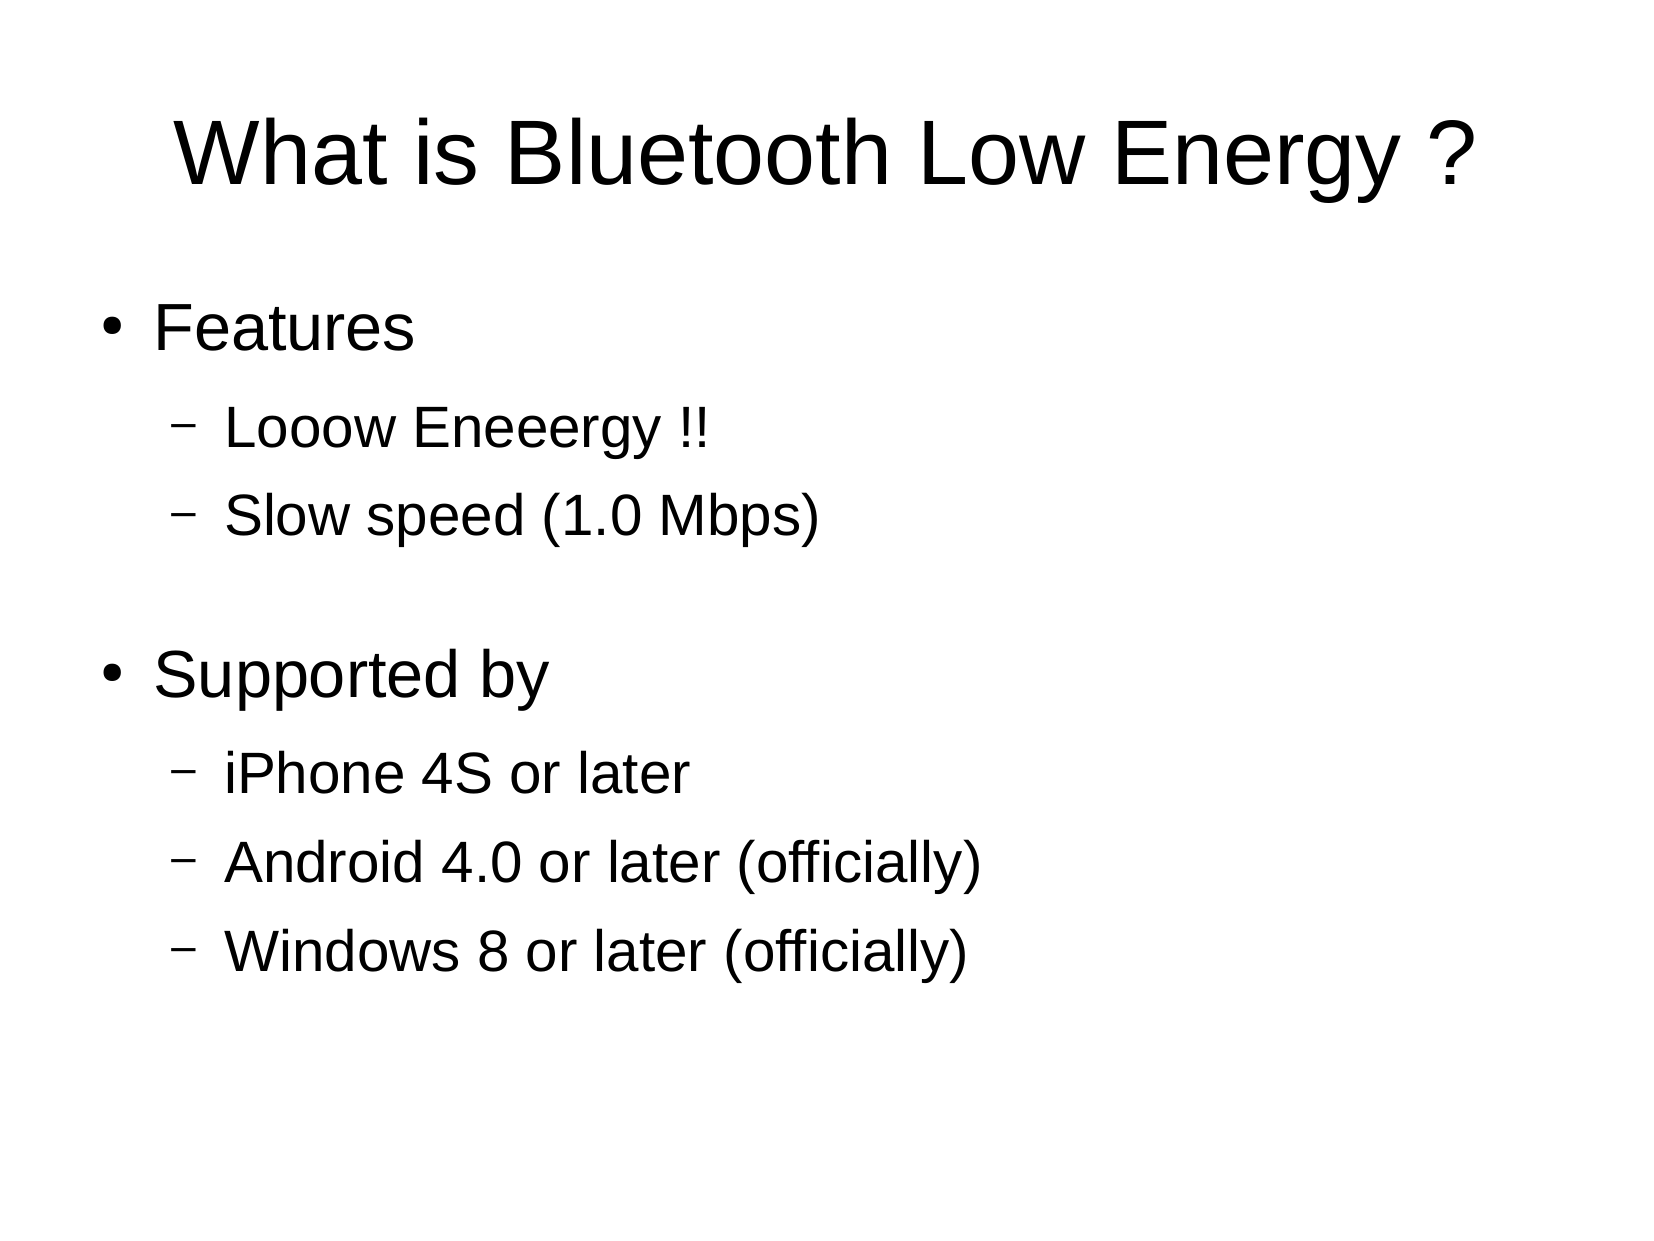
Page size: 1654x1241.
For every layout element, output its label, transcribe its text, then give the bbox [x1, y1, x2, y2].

title What is Bluetooth Low Energy ? [82, 49, 1571, 257]
list Features Looow Eneeergy !! Slow speed (1.0 Mbps) Supported by iPhone 4S or later Android 4.0 or later (officially) Windows 8 or later (officially) [82, 290, 1538, 1170]
